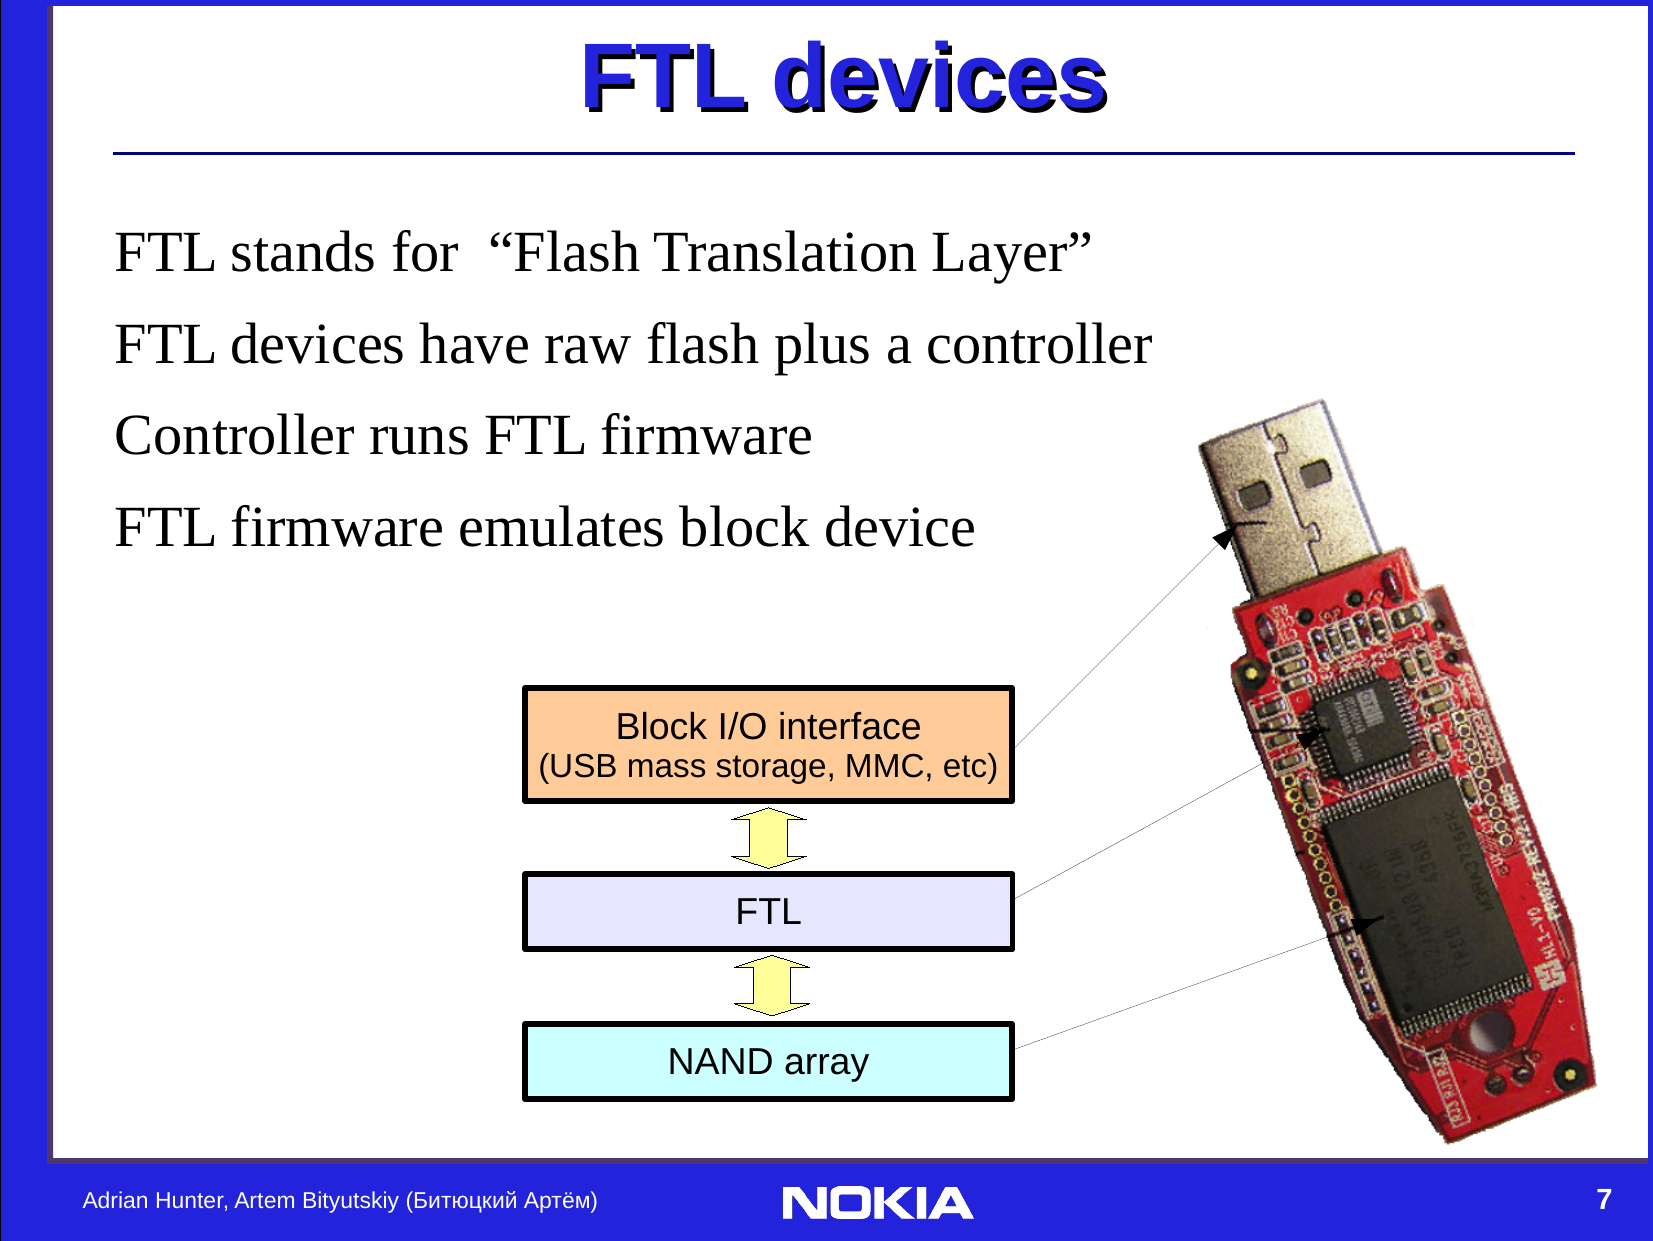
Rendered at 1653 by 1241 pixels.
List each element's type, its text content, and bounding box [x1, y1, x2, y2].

picture [783, 1186, 974, 1219]
picture [1196, 397, 1605, 1151]
title FTL devices [100, 2, 1588, 151]
text_box NAND array [525, 1072, 1013, 1100]
list FTL stands for “Flash Translation Layer” FTL devices have raw flash plus a controller Controller runs FTL firmware FTL firmware emulates block device [100, 219, 1588, 1072]
